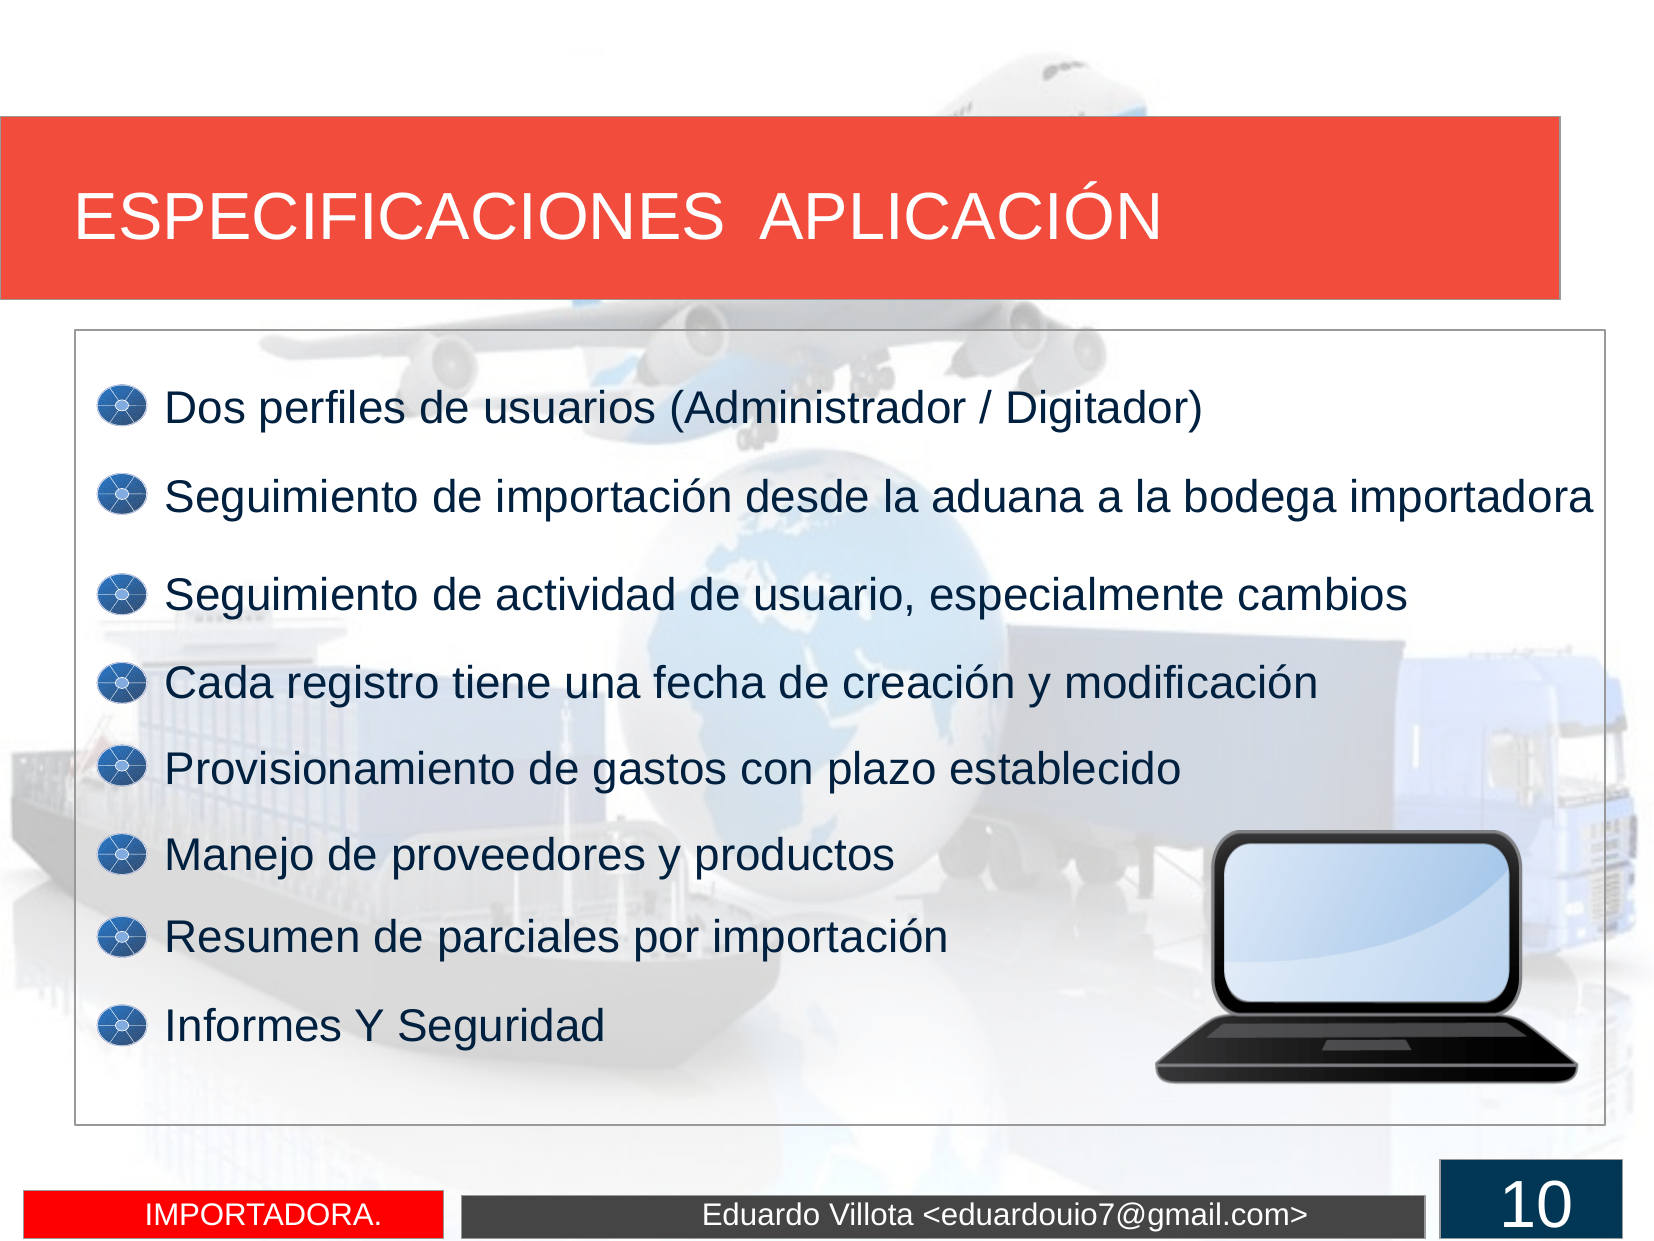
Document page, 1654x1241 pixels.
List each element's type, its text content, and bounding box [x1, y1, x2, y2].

text_box [461, 1195, 687, 1239]
text_box Seguimiento de importación desde la aduana a la bodega importadora [150, 463, 1610, 540]
text_box [23, 1190, 129, 1239]
text_box 10 [1485, 1159, 1593, 1241]
text_box ESPECIFICACIONES APLICACIÓN [59, 172, 1245, 262]
text_box [1440, 1159, 1485, 1239]
text_box Informes Y Seguridad [150, 992, 808, 1059]
text_box Resumen de parciales por importación [150, 903, 965, 970]
text_box [1593, 1159, 1623, 1239]
text_box Cada registro tiene una fecha de creación y modificación [150, 649, 1335, 716]
text_box [75, 330, 1606, 1126]
text_box IMPORTADORA. [129, 1189, 398, 1240]
text_box Seguimiento de actividad de usuario, especialmente cambios [150, 561, 1424, 627]
picture [0, 0, 1654, 1241]
text_box Provisionamiento de gastos con plazo establecido [150, 735, 1231, 801]
text_box Eduardo Villota <eduardouio7@gmail.com> [687, 1189, 1325, 1240]
text_box [0, 116, 1561, 300]
text_box Dos perfiles de usuarios (Administrador / Digitador) [150, 375, 1220, 441]
text_box Manejo de proveedores y productos [150, 821, 912, 887]
text_box [398, 1190, 444, 1239]
text_box [1325, 1195, 1426, 1239]
